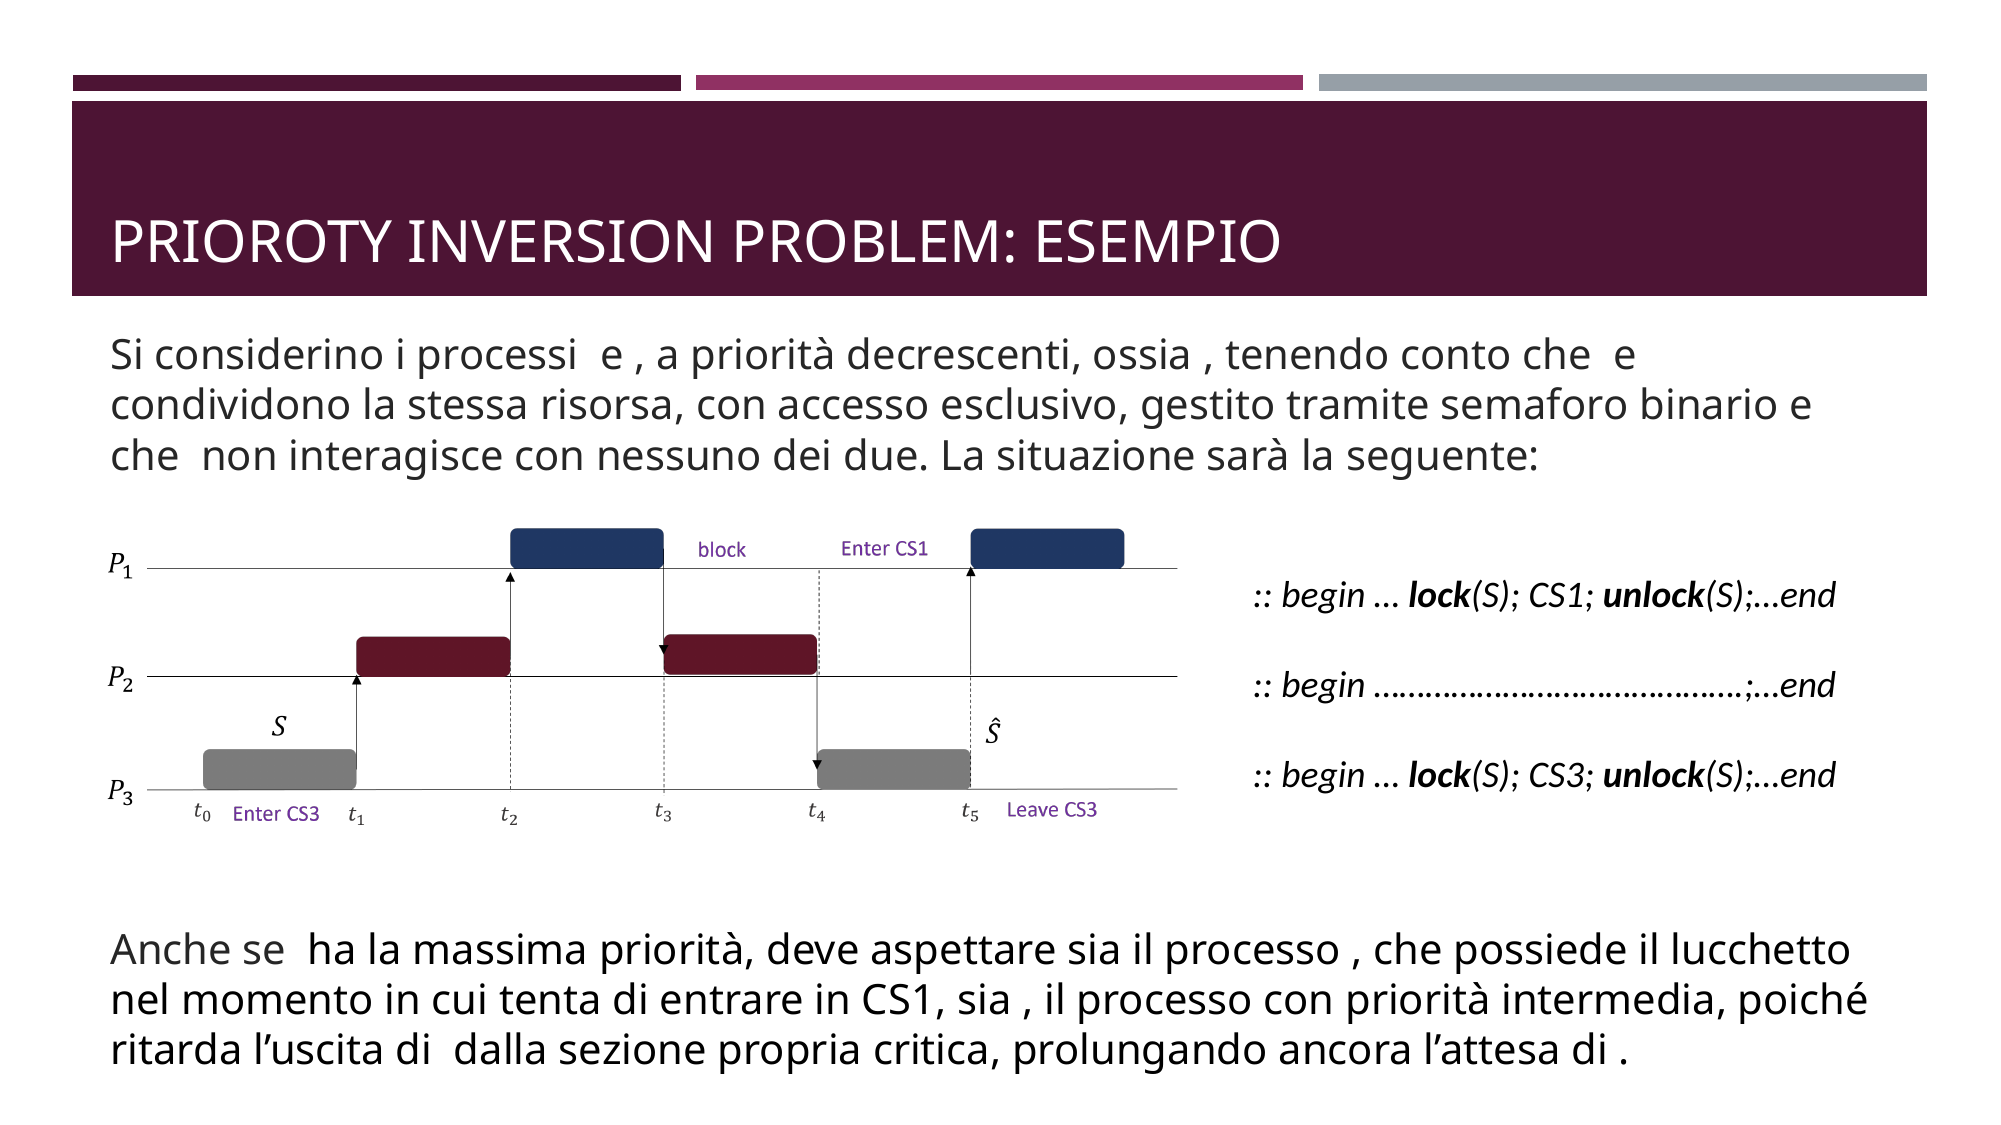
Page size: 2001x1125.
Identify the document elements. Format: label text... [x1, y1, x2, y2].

title Prioroty inversion problem: esempio [95, 115, 1905, 282]
picture [95, 527, 1178, 841]
text_box Anche se ha la massima priorità, deve aspettare sia il processo , che possiede il lucchetto nel momento in cui tenta di entrare in CS1, sia , il processo con priorità intermedia, poiché ritarda l’uscita di dalla sezione propria critica, prolungando ancora l’attesa di . [95, 915, 1905, 1082]
text_box Si considerino i processi e , a priorità decrescenti, ossia , tenendo conto che e condividono la stessa risorsa, con accesso esclusivo, gestito tramite semaforo binario e che non interagisce con nessuno dei due. La situazione sarà la seguente: [95, 320, 1905, 488]
text_box :: begin … lock(S); CS1; unlock(S);…end :: begin …………………………………….;…end :: begin … lock(S); CS3; unlock(S);…end [1237, 562, 1905, 805]
